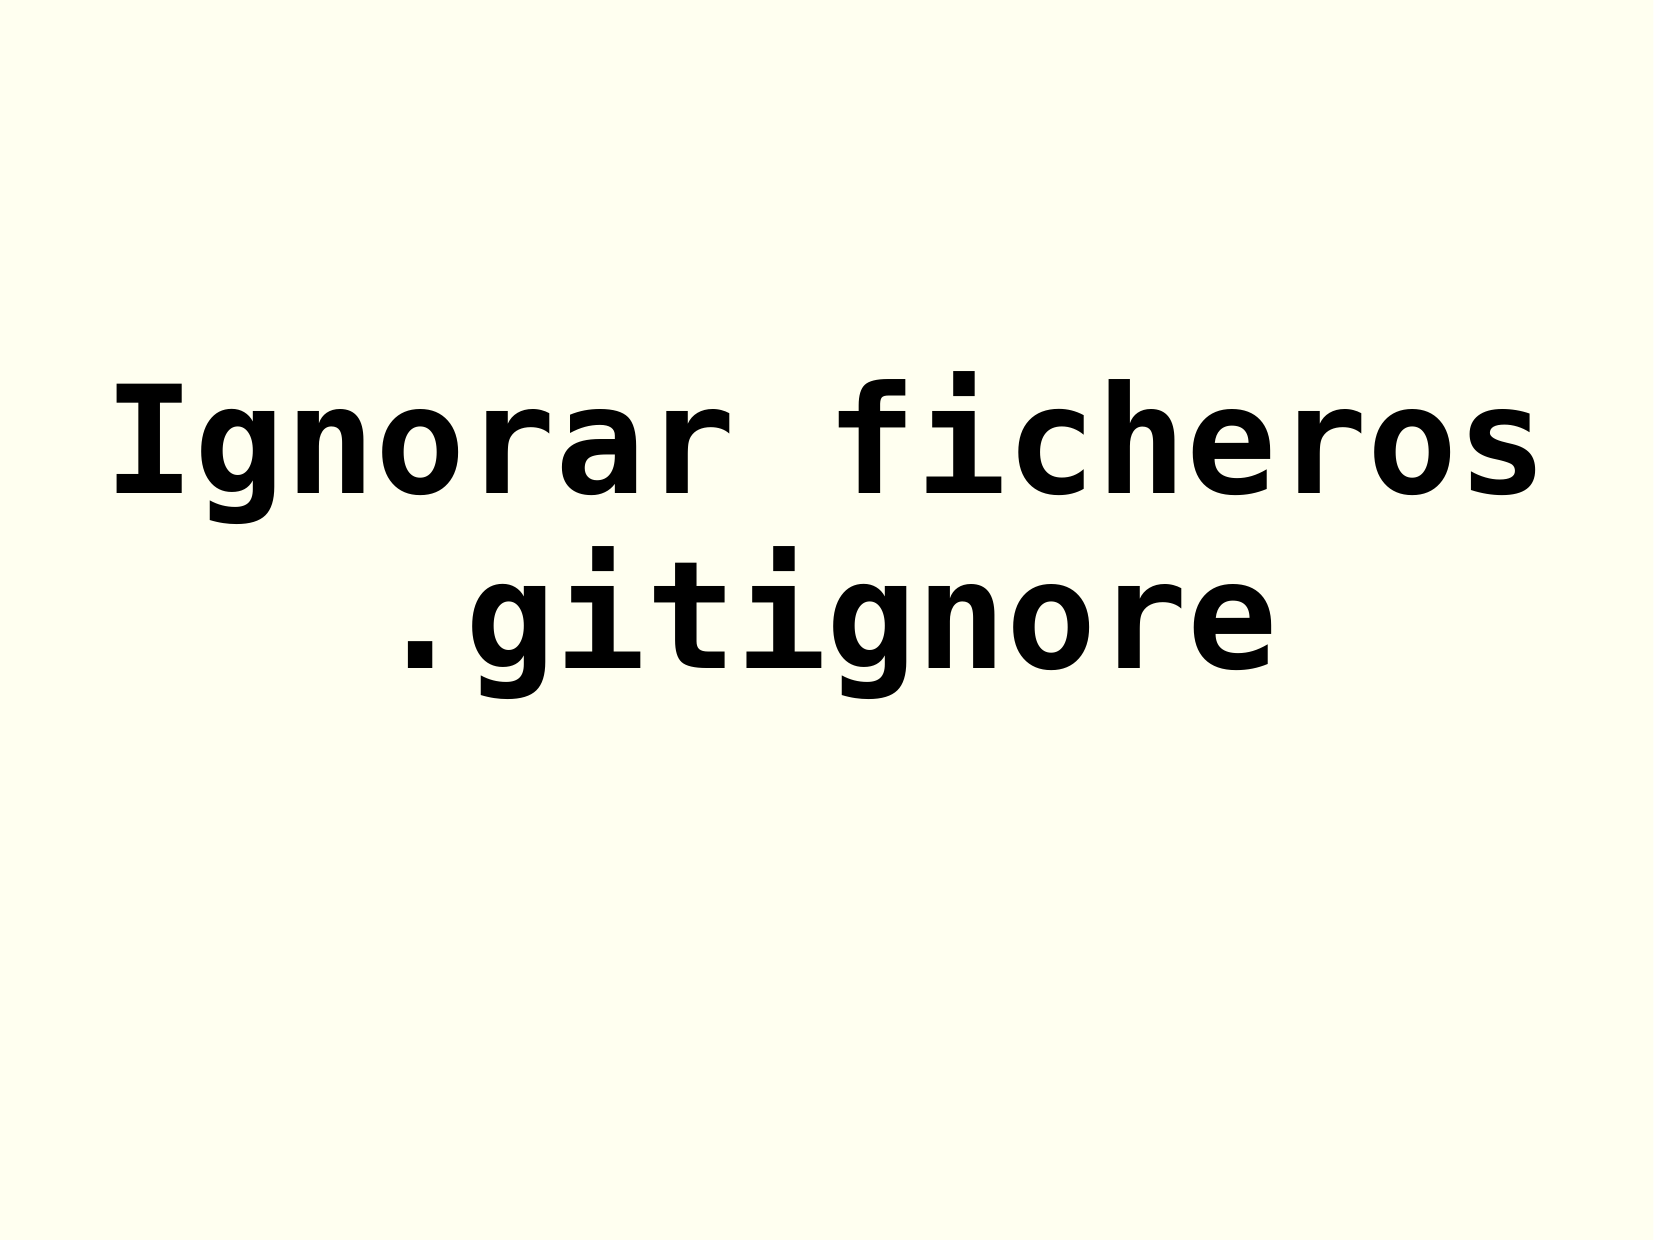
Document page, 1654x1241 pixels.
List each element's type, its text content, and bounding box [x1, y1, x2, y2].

subtitle Ignorar ficheros .gitignore [82, 49, 1571, 1010]
